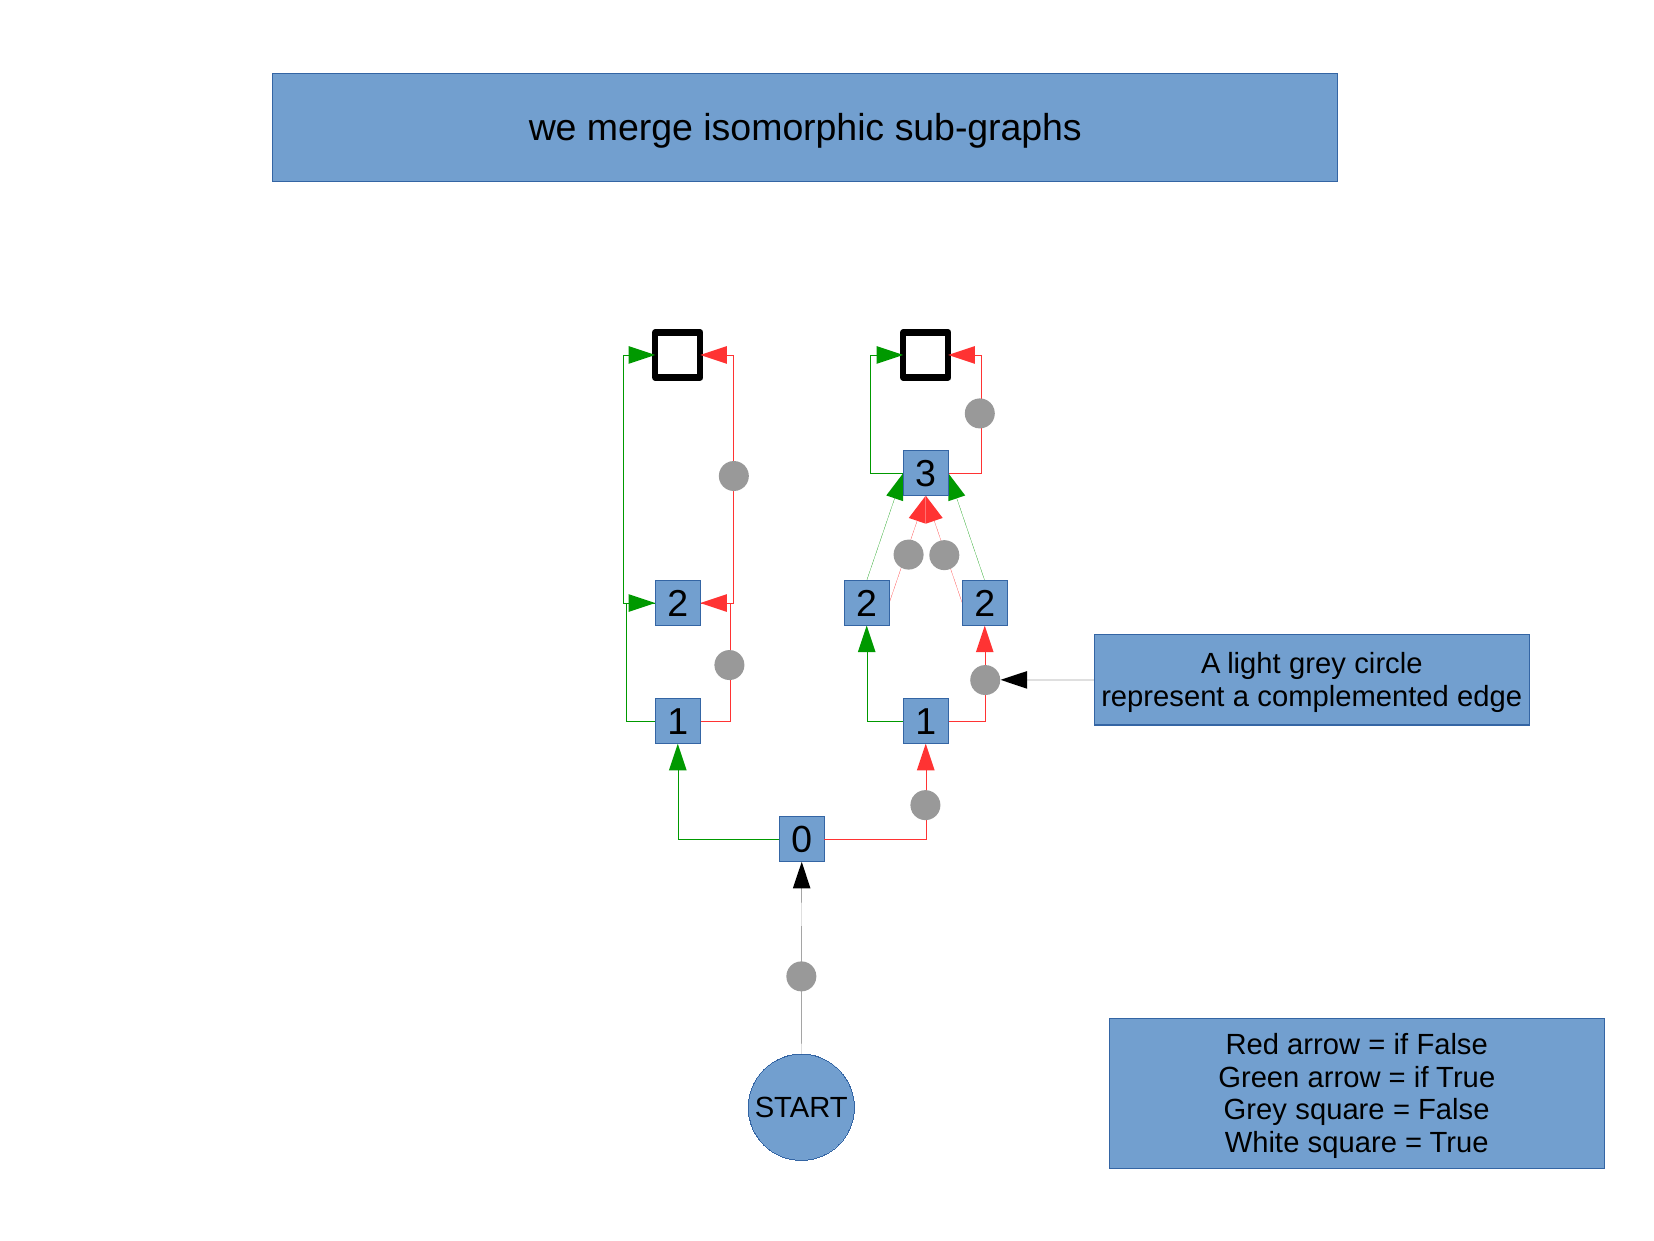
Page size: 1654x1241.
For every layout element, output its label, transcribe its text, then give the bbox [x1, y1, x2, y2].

text_box A light grey circle represent a complemented edge [1094, 634, 1530, 725]
text_box 2 [655, 580, 701, 626]
text_box 3 [903, 450, 949, 496]
text_box [893, 539, 924, 570]
text_box 2 [962, 580, 1008, 626]
text_box 1 [655, 698, 701, 744]
text_box [655, 332, 701, 378]
text_box [786, 961, 817, 992]
text_box [714, 650, 745, 681]
text_box [964, 398, 995, 429]
text_box [903, 332, 949, 378]
text_box 1 [903, 698, 949, 744]
text_box START [748, 1054, 855, 1161]
text_box 2 [844, 580, 890, 626]
text_box Red arrow = if False Green arrow = if True Grey square = False White square = True [1109, 1018, 1605, 1169]
text_box 0 [779, 816, 825, 862]
text_box we merge isomorphic sub-graphs [272, 73, 1338, 182]
text_box [970, 665, 1001, 696]
text_box [929, 540, 960, 571]
text_box [718, 460, 749, 492]
text_box [910, 790, 941, 821]
